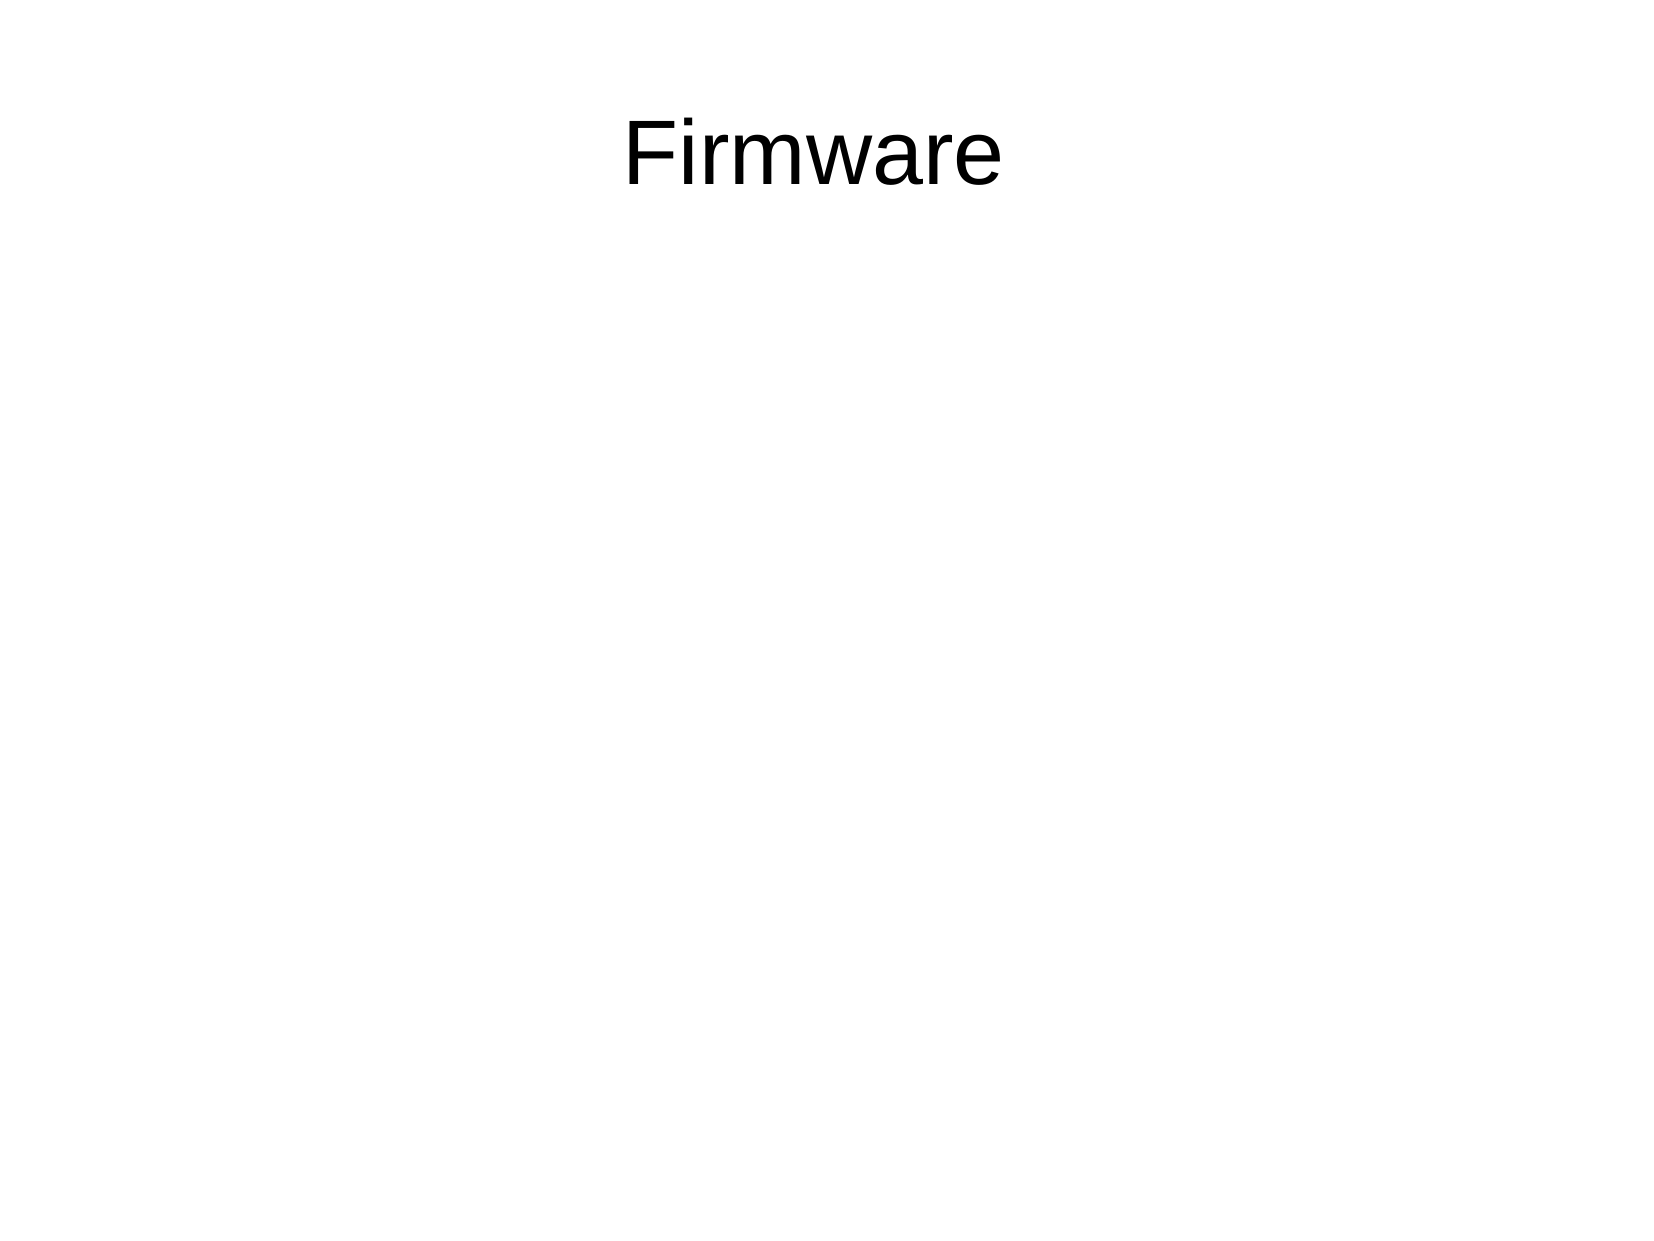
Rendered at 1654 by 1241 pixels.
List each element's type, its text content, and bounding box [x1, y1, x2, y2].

title Firmware [82, 49, 1571, 257]
